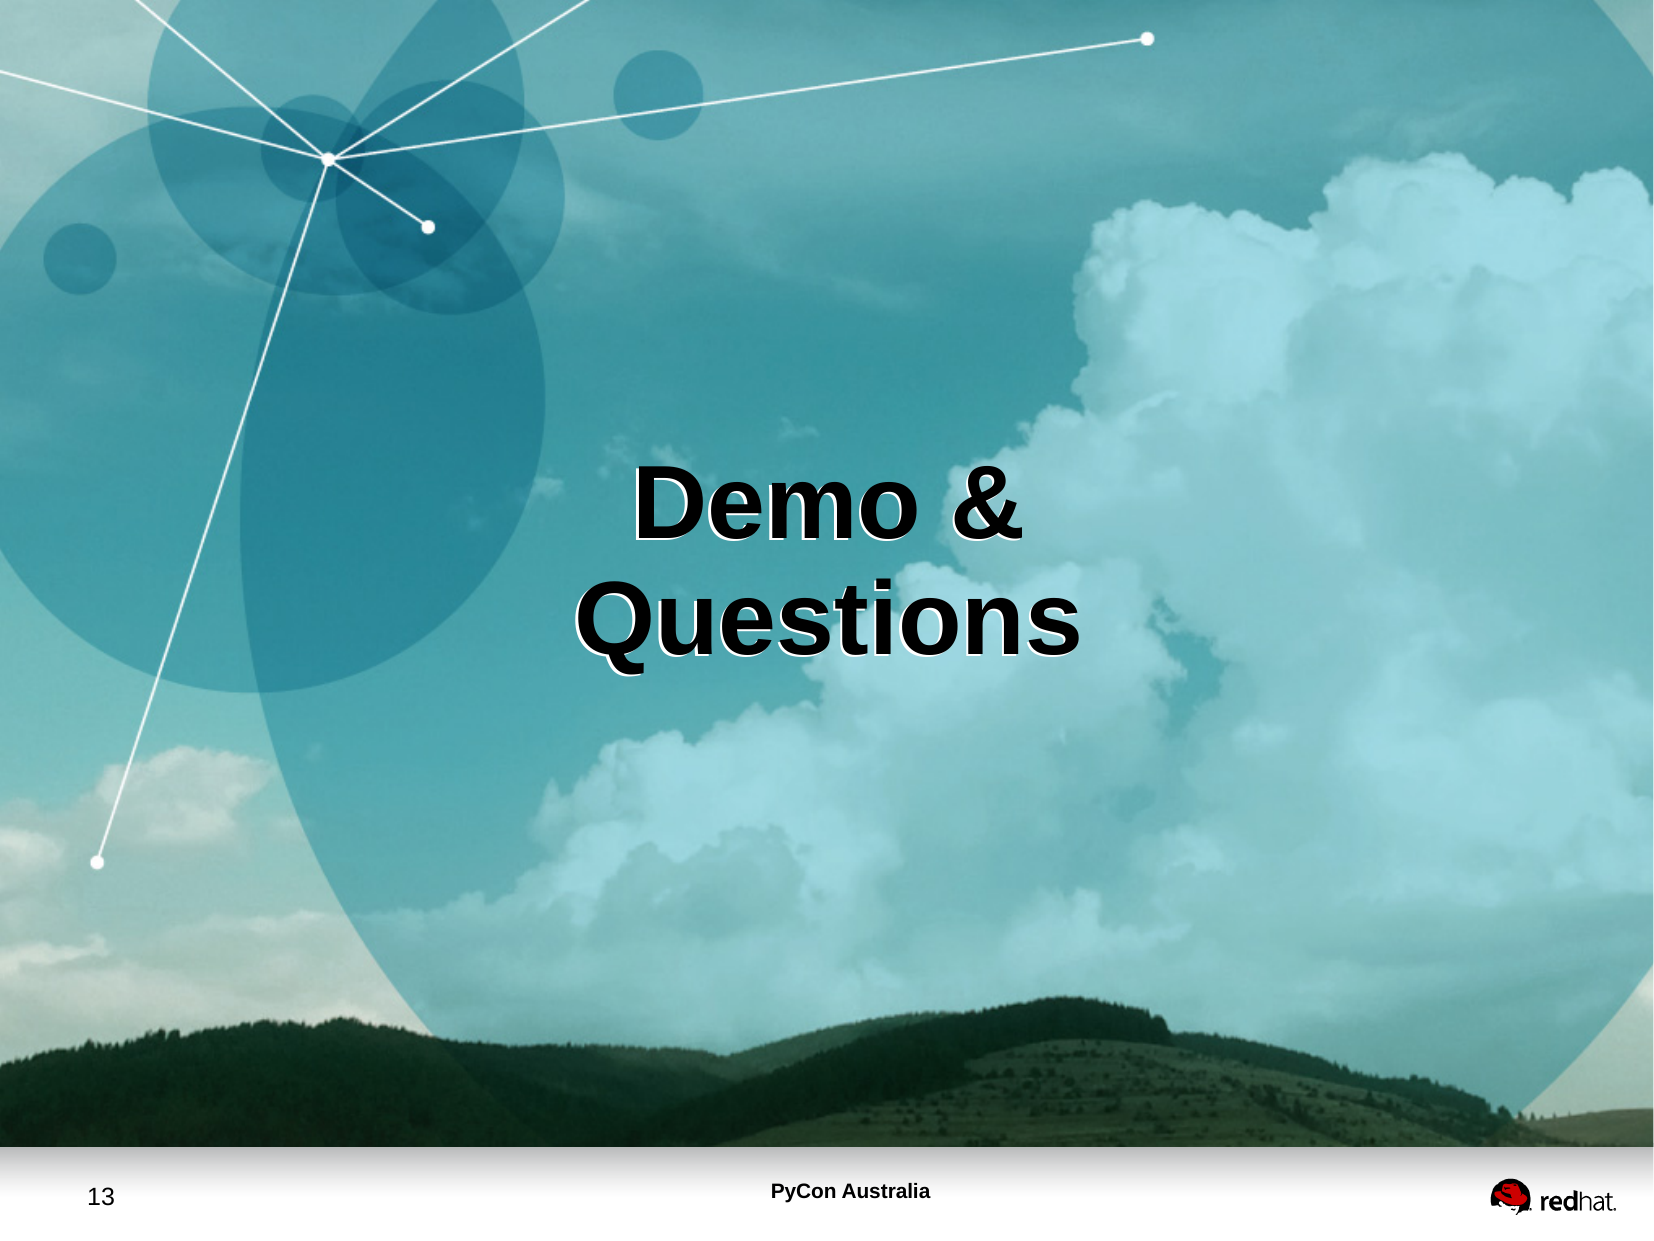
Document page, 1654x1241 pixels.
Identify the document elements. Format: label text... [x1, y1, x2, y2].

title Demo & Questions [84, 260, 1574, 861]
picture [0, 0, 1654, 1241]
